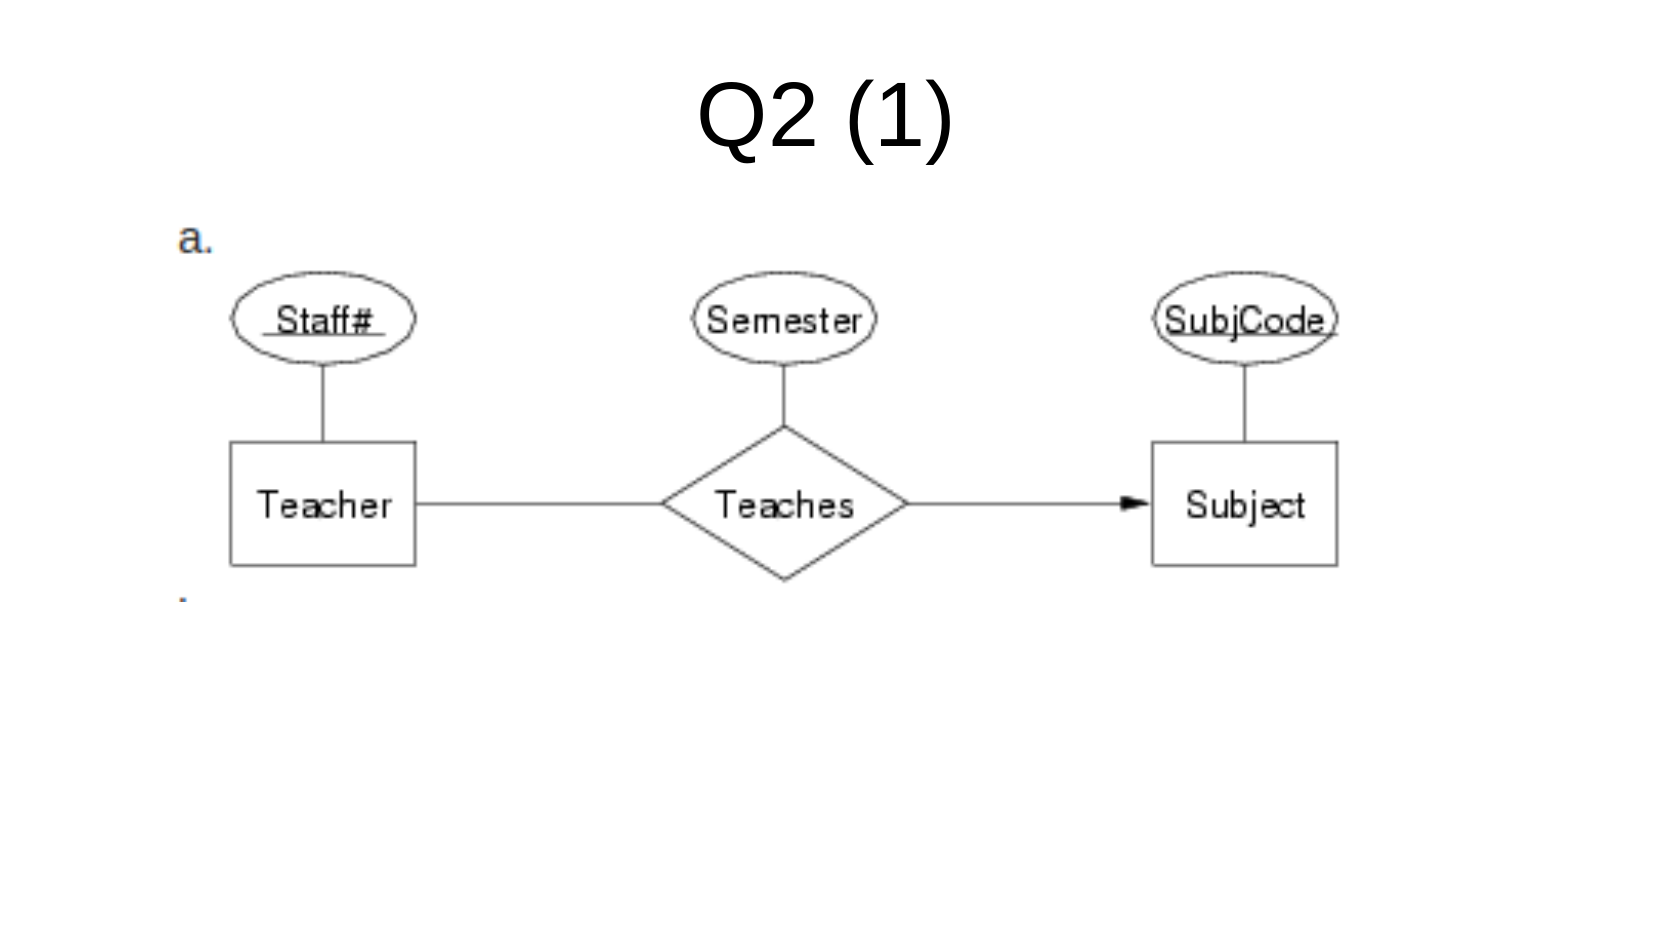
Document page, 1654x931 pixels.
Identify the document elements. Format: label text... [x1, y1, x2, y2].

picture [138, 217, 1447, 602]
title Q2 (1) [82, 37, 1571, 193]
